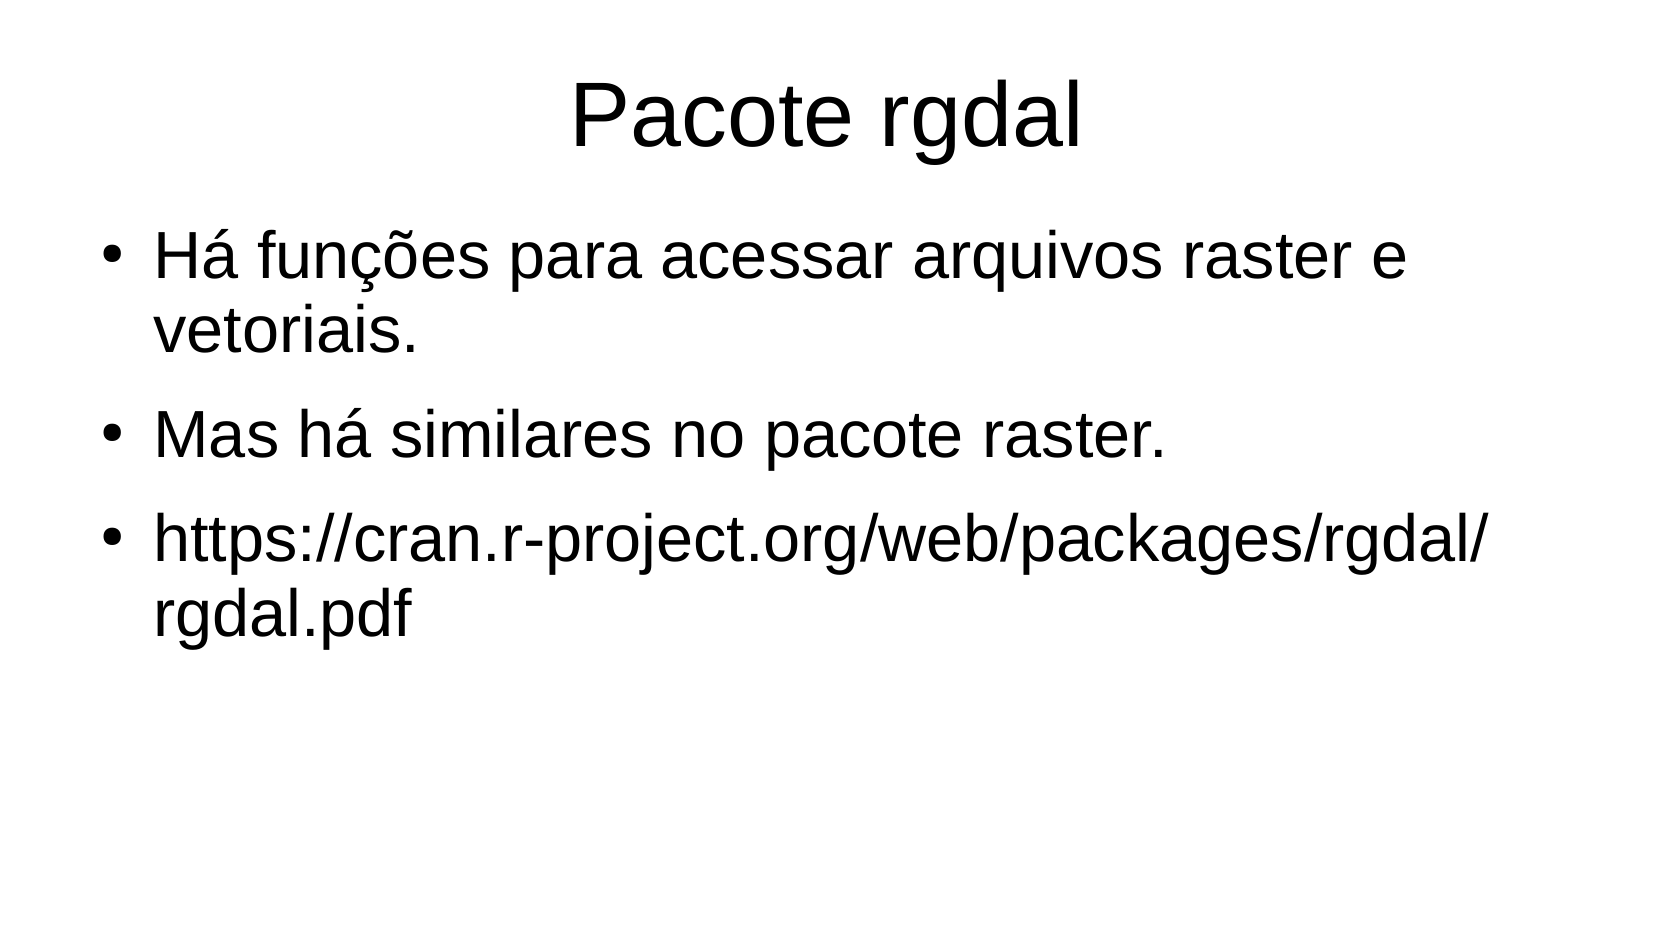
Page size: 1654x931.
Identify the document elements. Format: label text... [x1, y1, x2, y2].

list Há funções para acessar arquivos raster e vetoriais. Mas há similares no pacote raster. https://cran.r-project.org/web/packages/rgdal/rgdal.pdf [82, 217, 1571, 758]
title Pacote rgdal [82, 37, 1571, 193]
